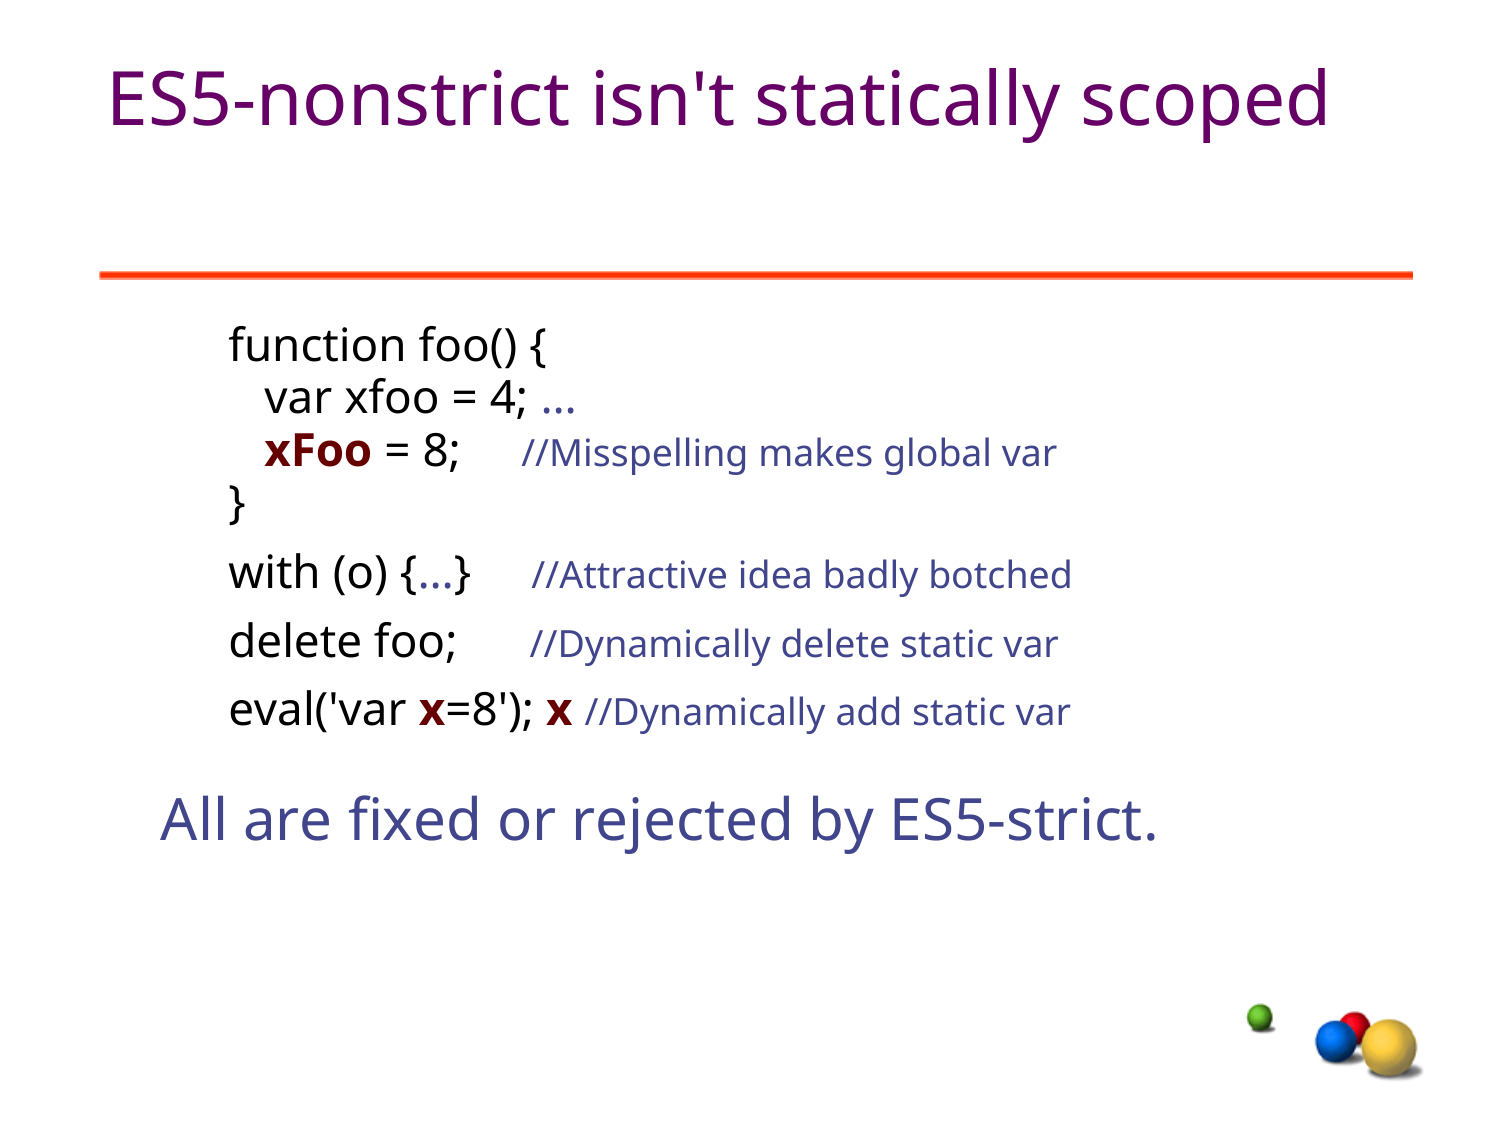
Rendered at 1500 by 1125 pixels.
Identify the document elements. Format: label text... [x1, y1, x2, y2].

subtitle function foo() { var xfoo = 4; … xFoo = 8; //Misspelling makes global var } with (o) {…} //Attractive idea badly botched delete foo; //Dynamically delete static var eval('var x=8'); x //Dynamically add static var All are fixed or rejected by ES5-strict. [144, 320, 1407, 1030]
picture [1224, 999, 1449, 1083]
title ES5-nonstrict isn't statically scoped [106, 57, 1369, 231]
picture [99, 271, 1413, 280]
